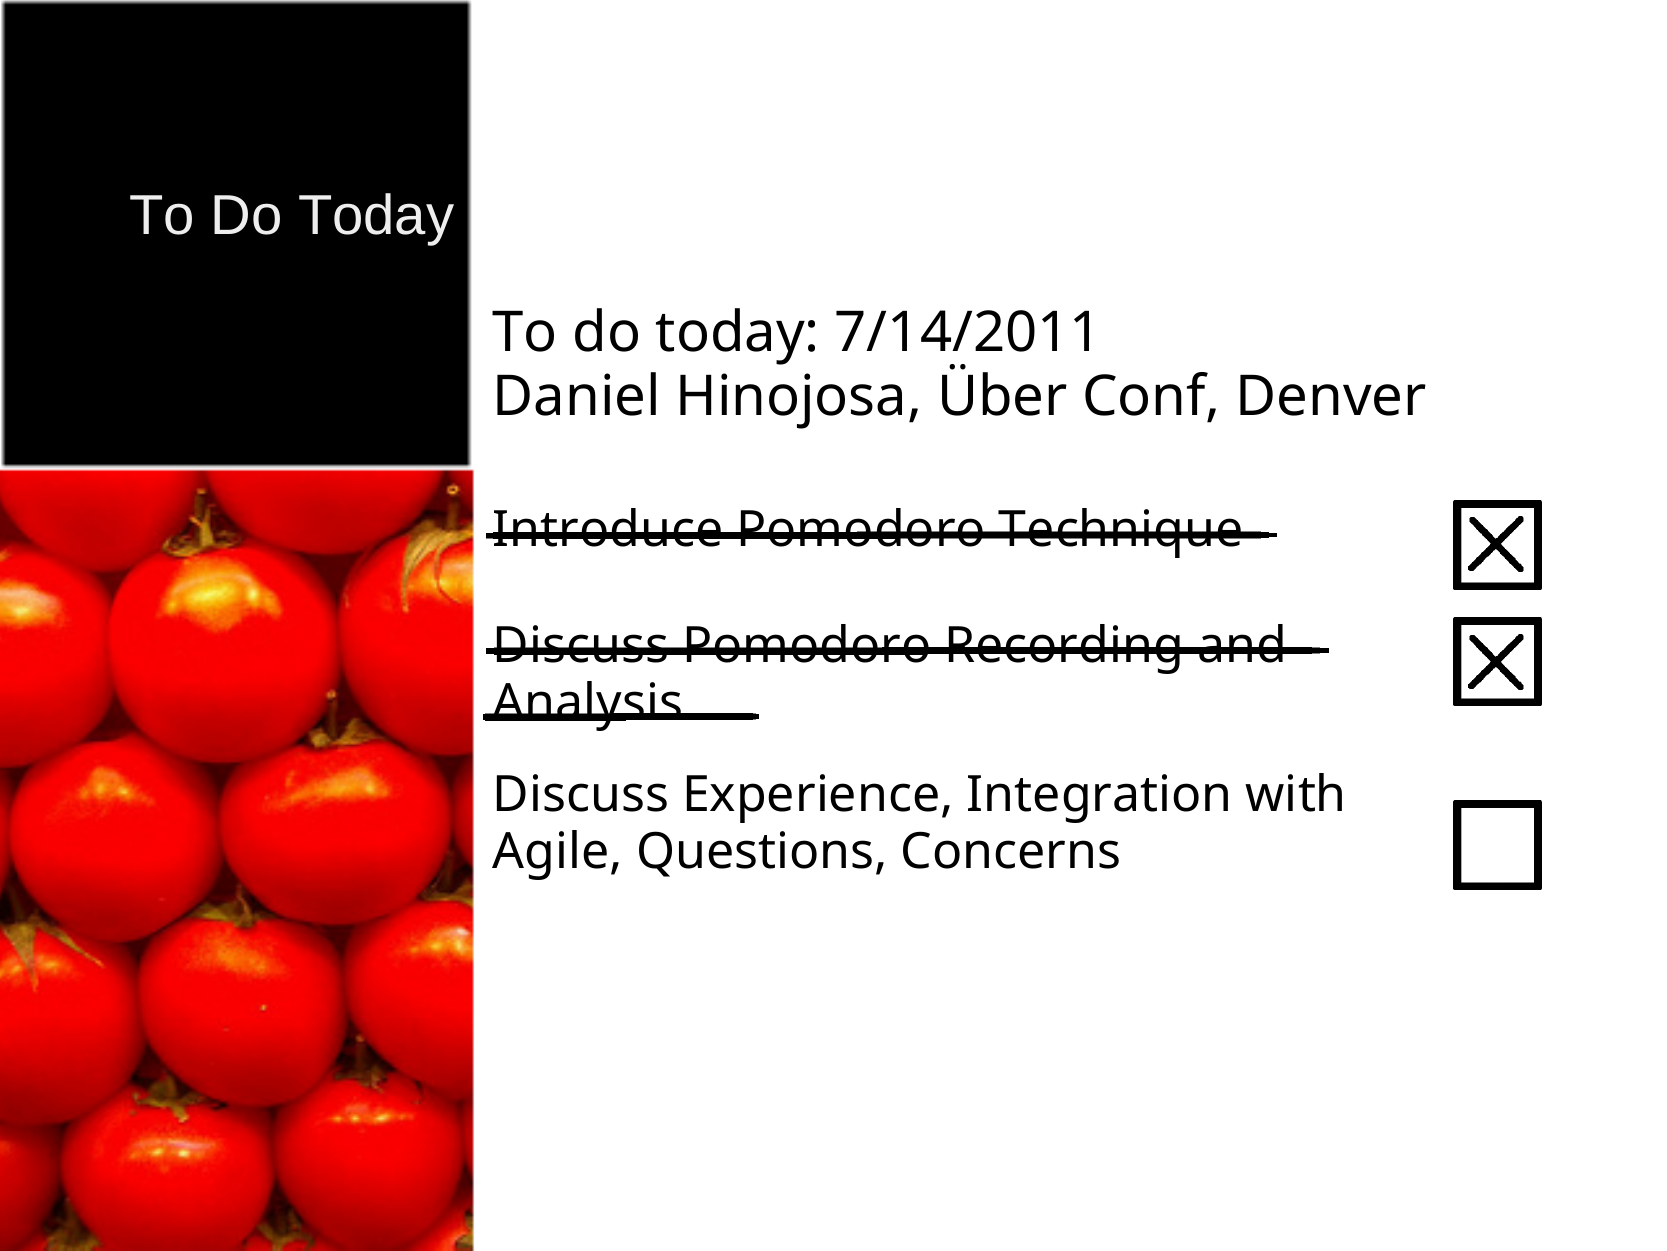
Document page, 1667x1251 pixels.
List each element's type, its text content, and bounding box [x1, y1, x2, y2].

text_box Discuss Pomodoro Recording and Analysis [759, 617, 1445, 732]
text_box To Do Today [23, 183, 455, 248]
text_box To do today: 7/14/2011 Daniel Hinojosa, Über Conf, Denver [492, 299, 1667, 429]
picture [0, 0, 1667, 1251]
list Introduce Pomodoro Technique [492, 500, 1386, 571]
text_box Discuss Experience, Integration with Agile, Questions, Concerns [492, 766, 1381, 881]
